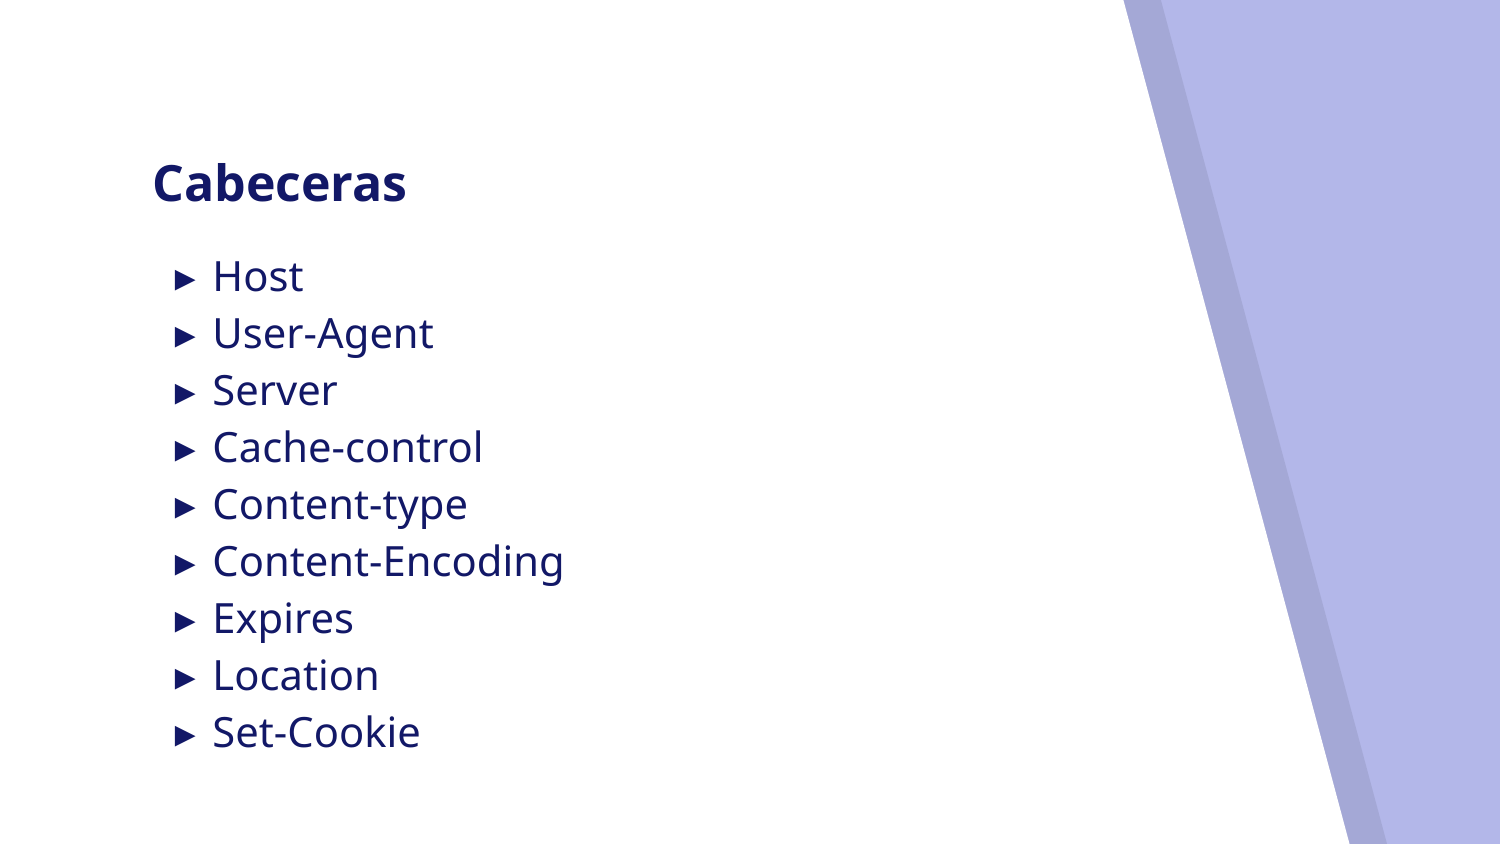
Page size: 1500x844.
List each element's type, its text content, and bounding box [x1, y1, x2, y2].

list Host User-Agent Server Cache-control Content-type Content-Encoding Expires Location Set-Cookie [137, 246, 1011, 781]
title Cabeceras [137, 146, 1011, 227]
